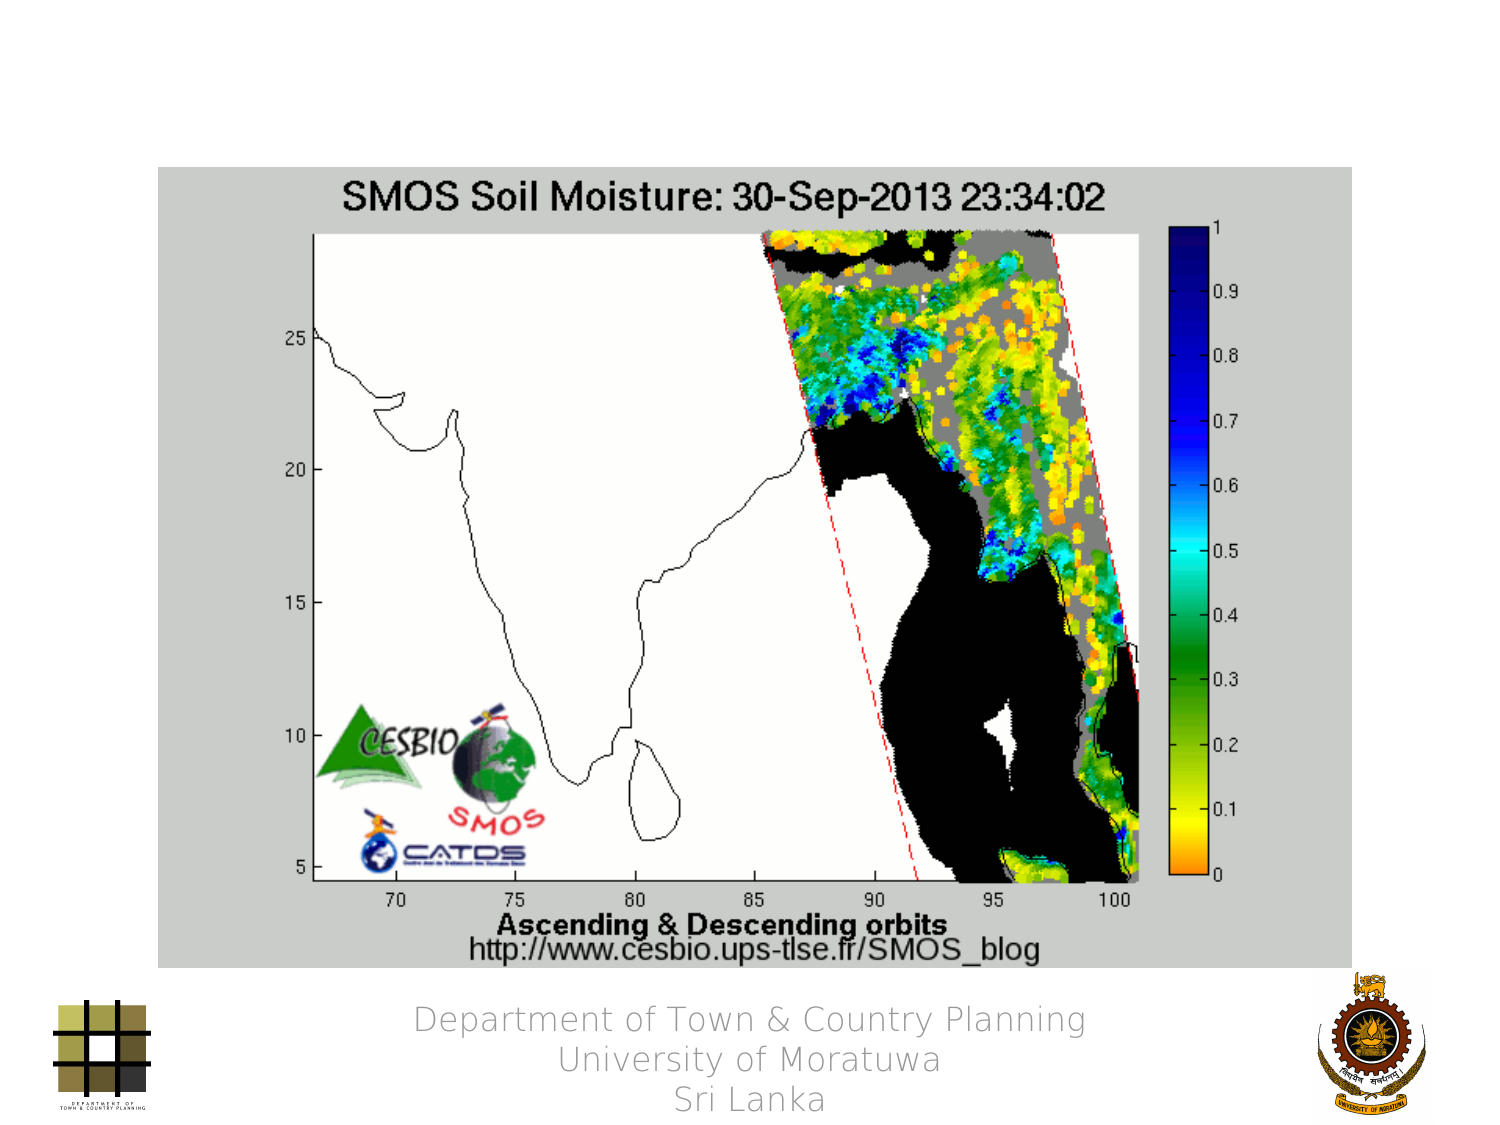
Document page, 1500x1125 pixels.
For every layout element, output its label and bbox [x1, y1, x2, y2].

picture [53, 1000, 151, 1110]
picture [158, 167, 1435, 1125]
